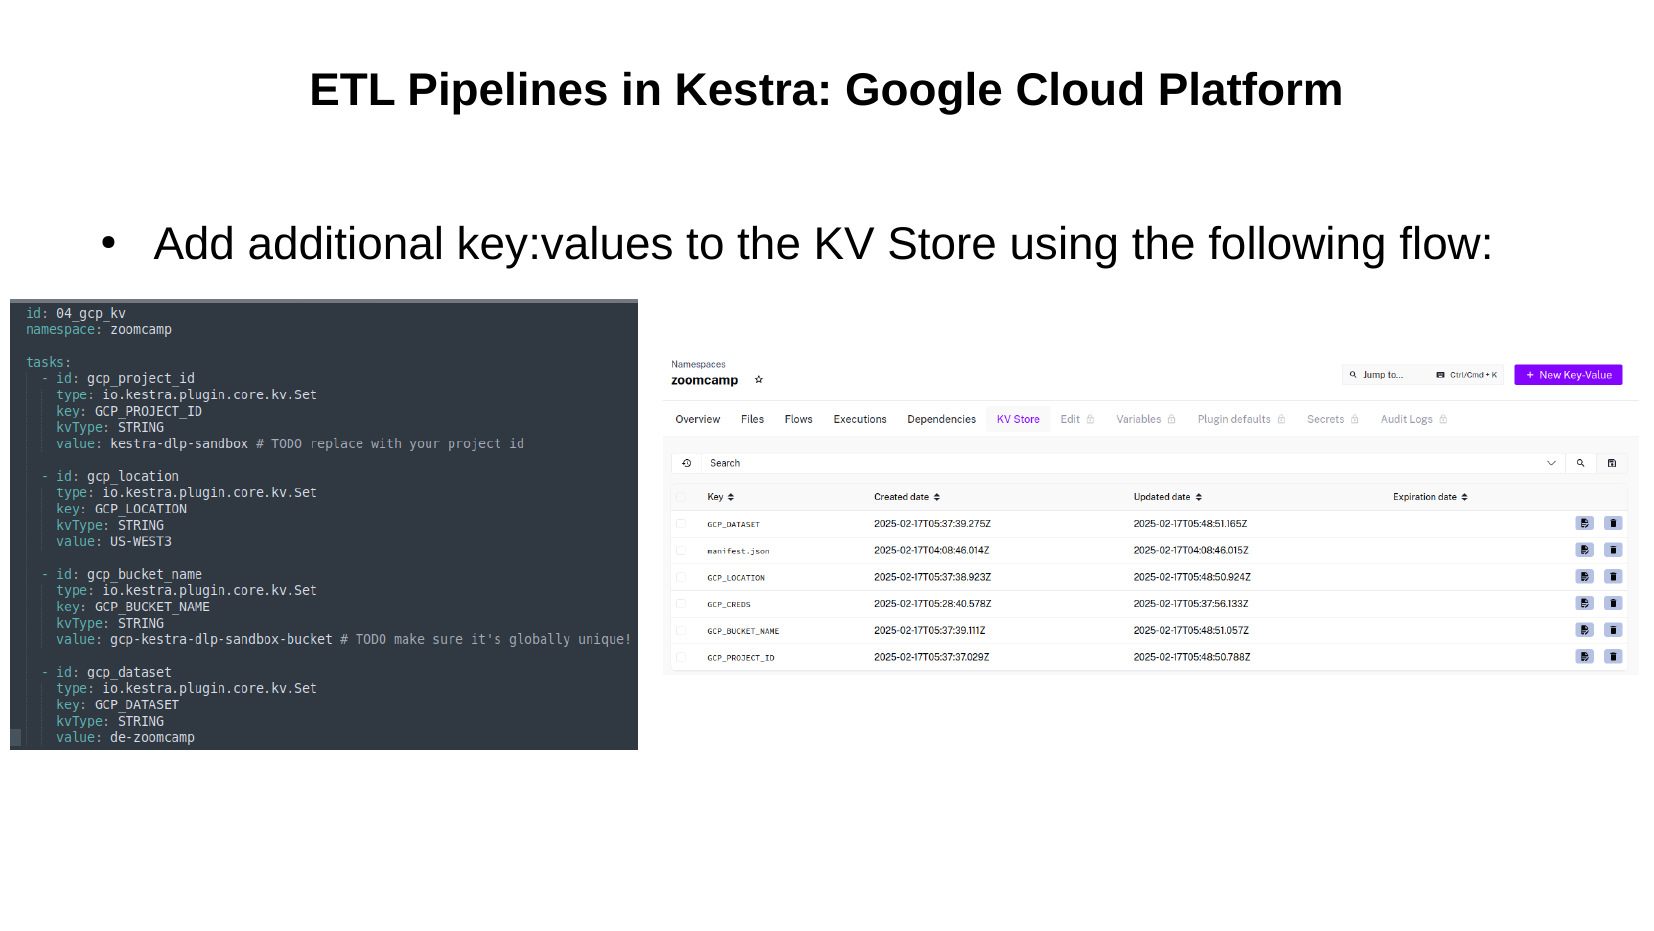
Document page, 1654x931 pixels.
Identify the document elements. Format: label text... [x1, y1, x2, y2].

list Add additional key:values to the KV Store using the following flow: [82, 217, 1571, 758]
picture [663, 351, 1639, 676]
picture [10, 299, 638, 751]
title ETL Pipelines in Kestra: Google Cloud Platform [82, 37, 1571, 193]
